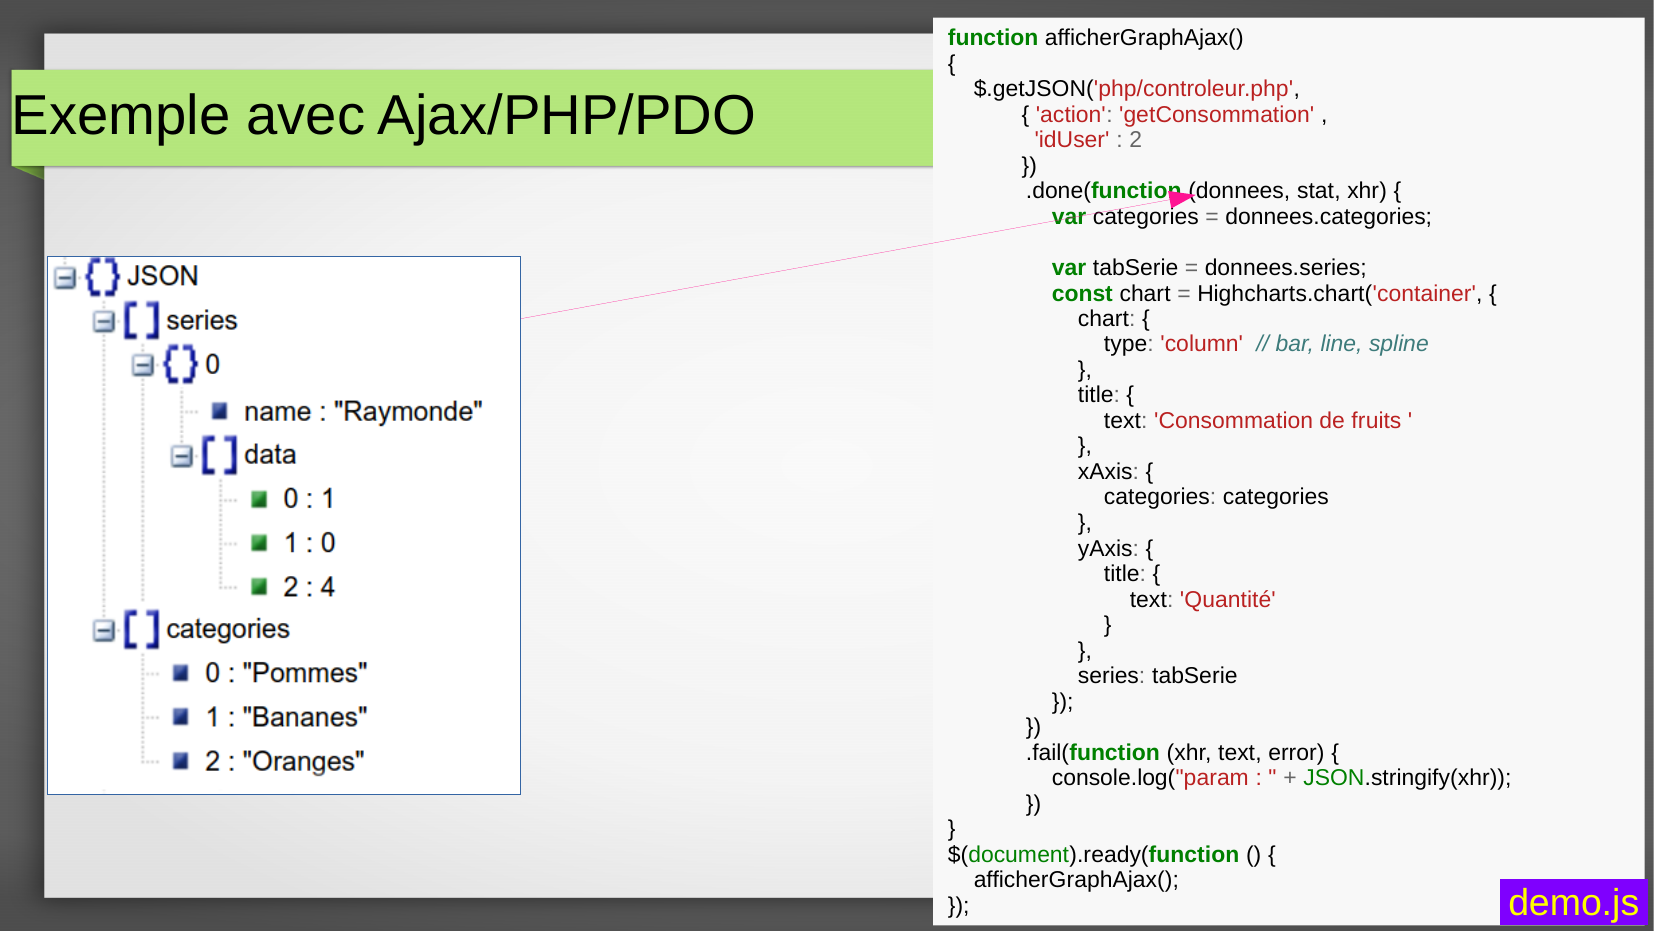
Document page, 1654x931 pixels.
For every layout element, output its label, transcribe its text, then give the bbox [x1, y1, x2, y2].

text_box demo.js [1500, 879, 1648, 925]
text_box function afficherGraphAjax() { $.getJSON('php/controleur.php', { 'action': 'getConsommation' , 'idUser' : 2 }) .done(function (donnees, stat, xhr) { var categories = donnees.categories; var tabSerie = donnees.series; const chart = Highcharts.chart('container', { chart: { type: 'column' // bar, line, spline }, title: { text: 'Consommation de fruits ' }, xAxis: { categories: categories }, yAxis: { title: { text: 'Quantité' } }, series: tabSerie }); }) .fail(function (xhr, text, error) { console.log("param : " + JSON.stringify(xhr)); }) } $(document).ready(function () { afficherGraphAjax(); }); [933, 17, 1645, 926]
picture [0, 0, 1654, 931]
title Exemple avec Ajax/PHP/PDO [11, 70, 1193, 160]
